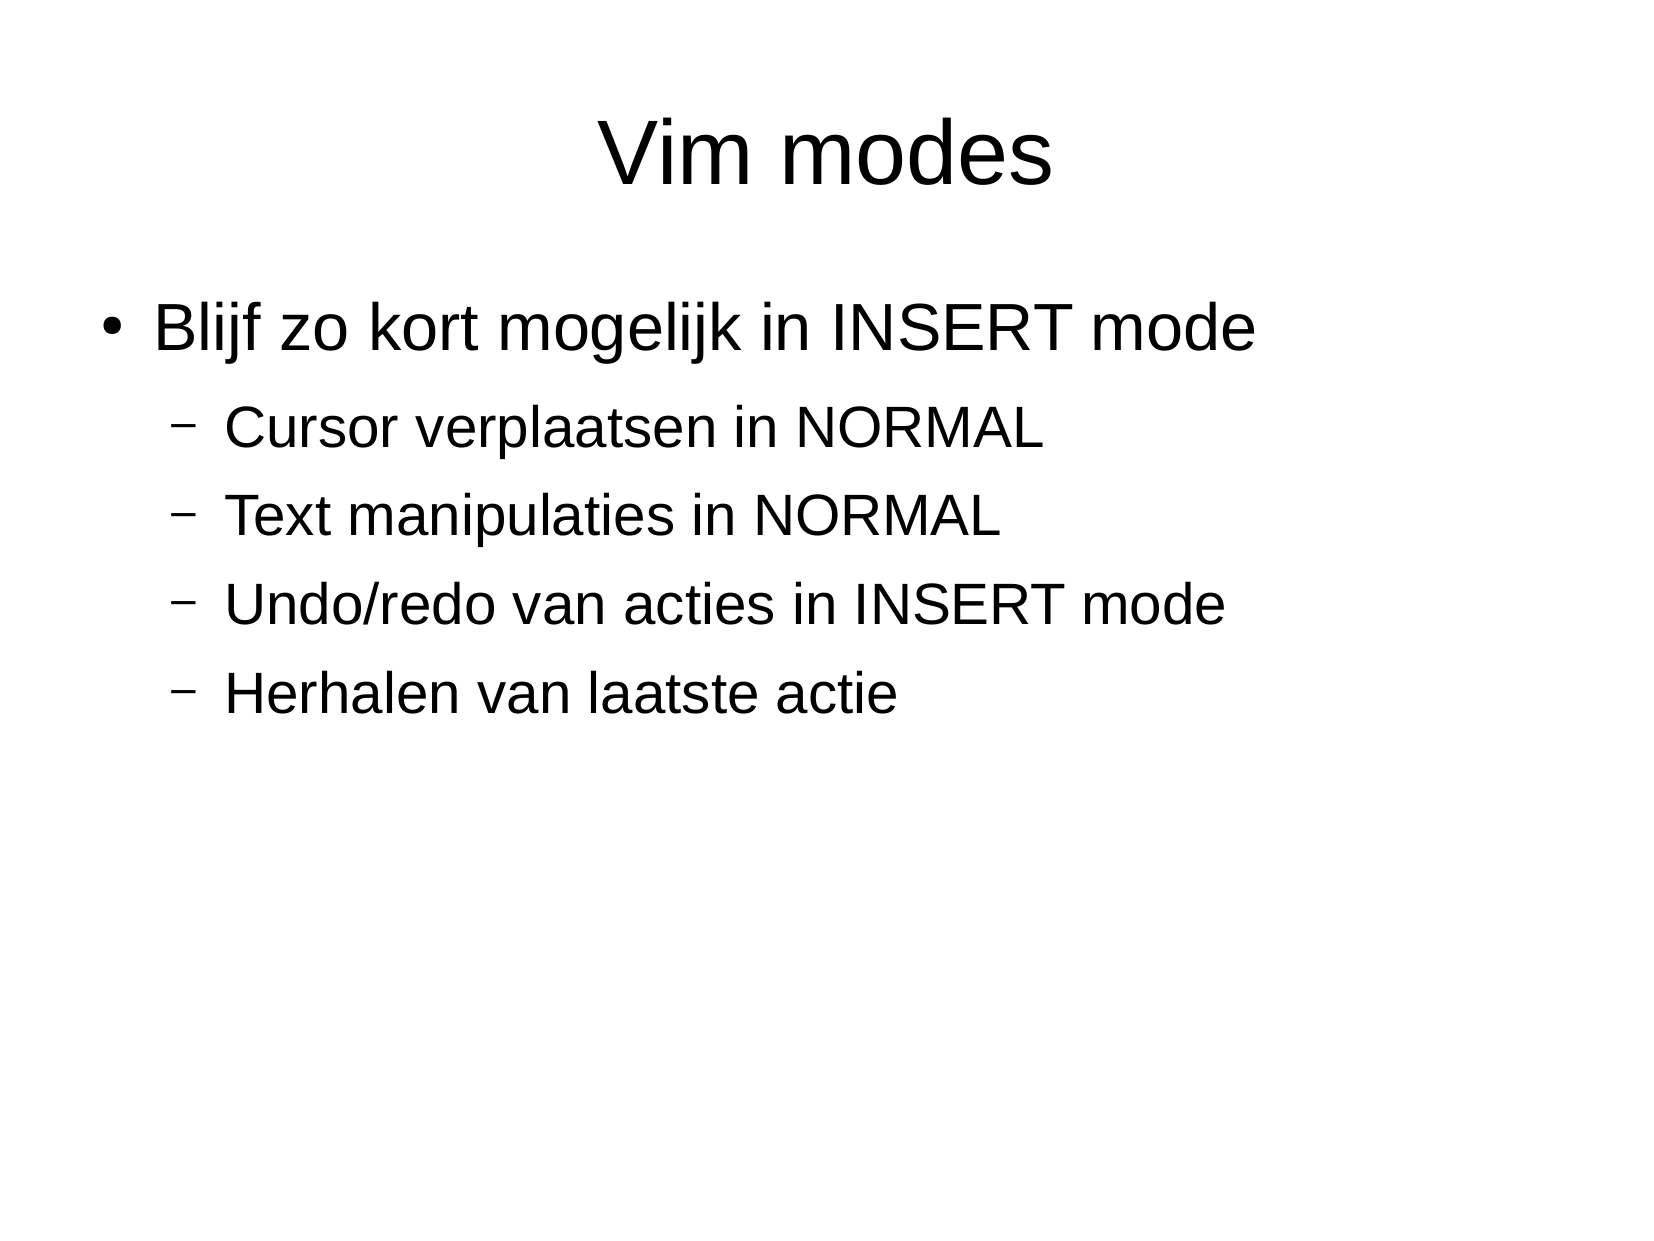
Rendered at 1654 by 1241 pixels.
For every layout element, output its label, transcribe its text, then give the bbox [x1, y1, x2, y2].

list Blijf zo kort mogelijk in INSERT mode Cursor verplaatsen in NORMAL Text manipulaties in NORMAL Undo/redo van acties in INSERT mode Herhalen van laatste actie [82, 290, 1538, 1010]
title Vim modes [82, 49, 1571, 257]
